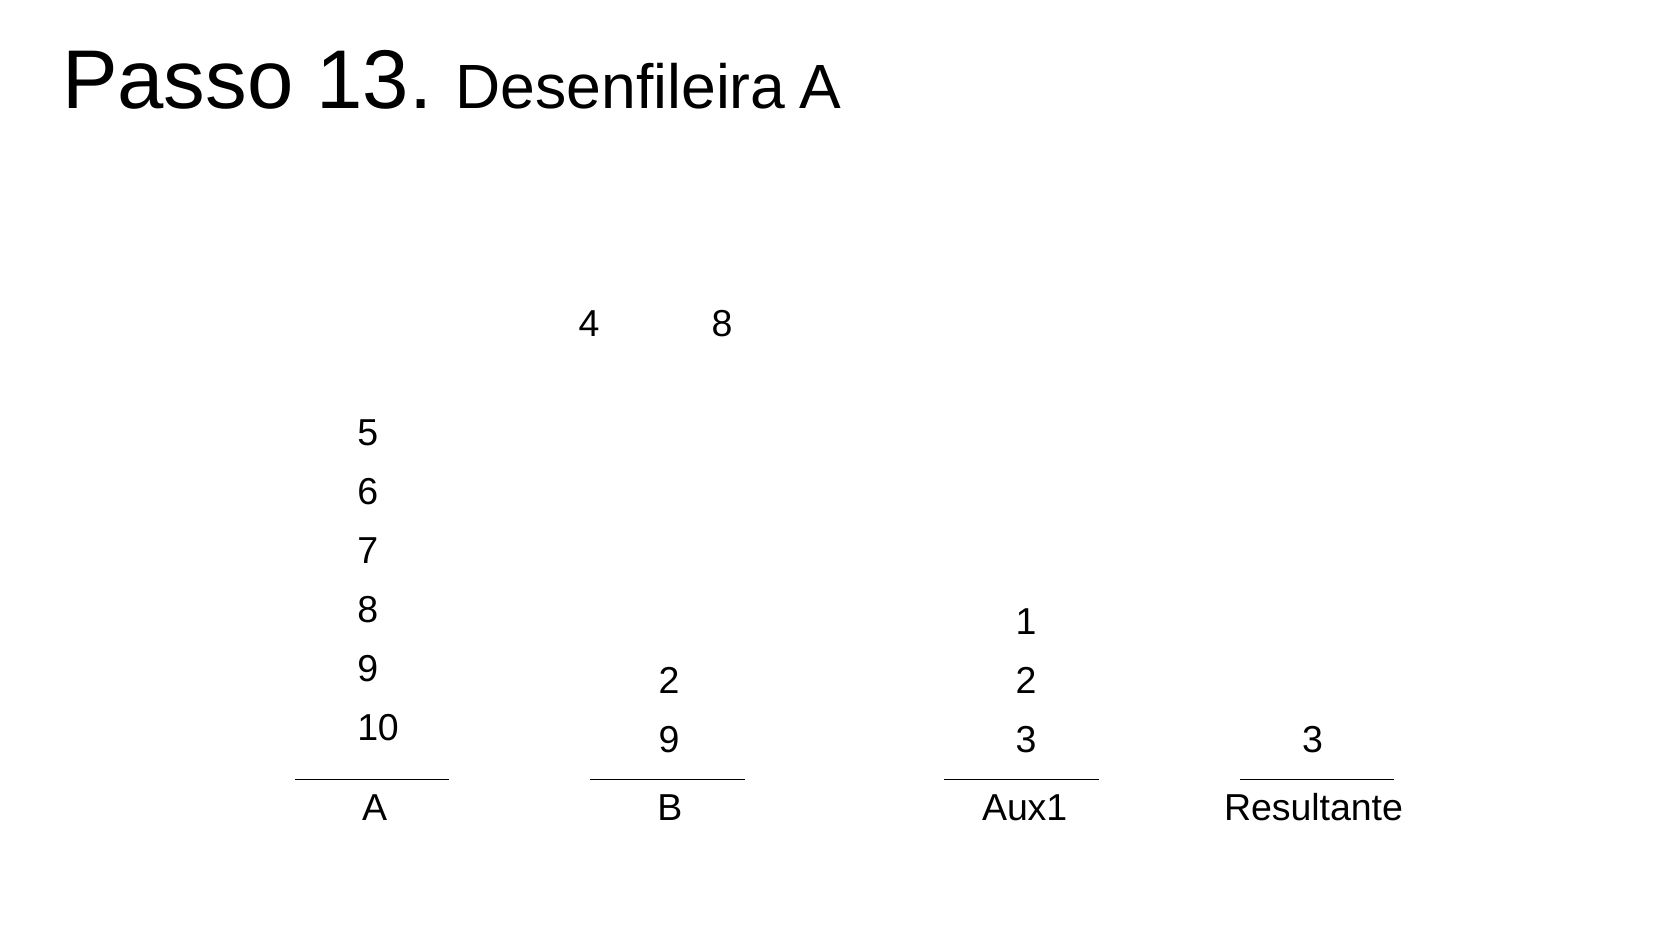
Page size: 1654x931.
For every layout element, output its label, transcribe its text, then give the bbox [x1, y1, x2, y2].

text_box 1 [1000, 592, 1052, 650]
text_box 7 [342, 521, 393, 579]
text_box 2 [643, 651, 695, 709]
text_box 9 [342, 640, 393, 697]
text_box 5 [342, 403, 393, 461]
text_box 2 [1000, 651, 1052, 709]
text_box A [347, 779, 508, 837]
text_box Passo 13. Desenfileira A [47, 25, 1607, 274]
text_box Resultante [1209, 779, 1418, 837]
text_box 3 [1287, 710, 1338, 768]
text_box 4 [563, 295, 615, 353]
text_box Aux1 [967, 780, 1083, 837]
text_box 3 [1000, 710, 1052, 768]
text_box 10 [342, 699, 426, 756]
text_box 6 [342, 462, 393, 520]
text_box 8 [696, 295, 748, 353]
text_box 9 [643, 710, 695, 768]
text_box 8 [342, 580, 393, 638]
text_box B [642, 780, 698, 837]
